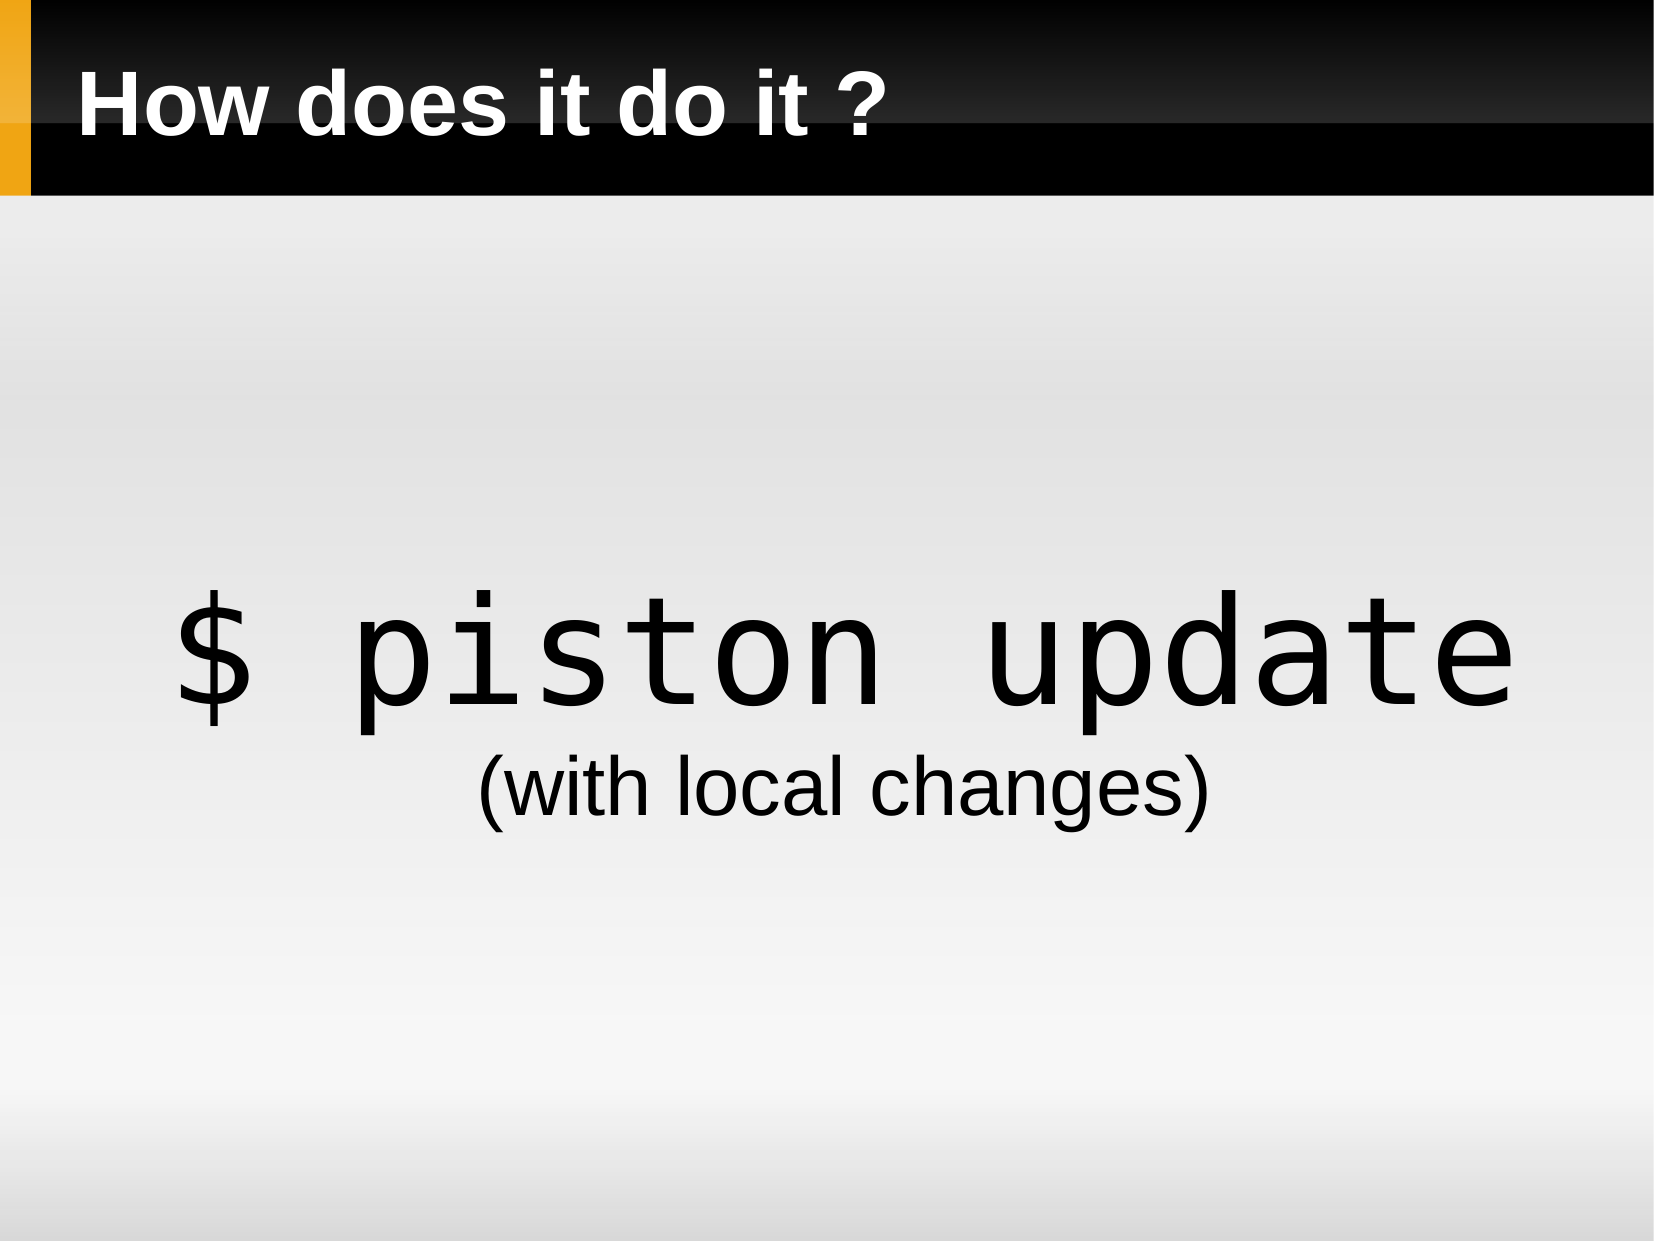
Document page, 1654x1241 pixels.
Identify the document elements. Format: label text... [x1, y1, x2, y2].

subtitle $ piston update (with local changes) [82, 297, 1571, 1102]
picture [0, 0, 1654, 1241]
title How does it do it ? [76, 7, 1565, 200]
